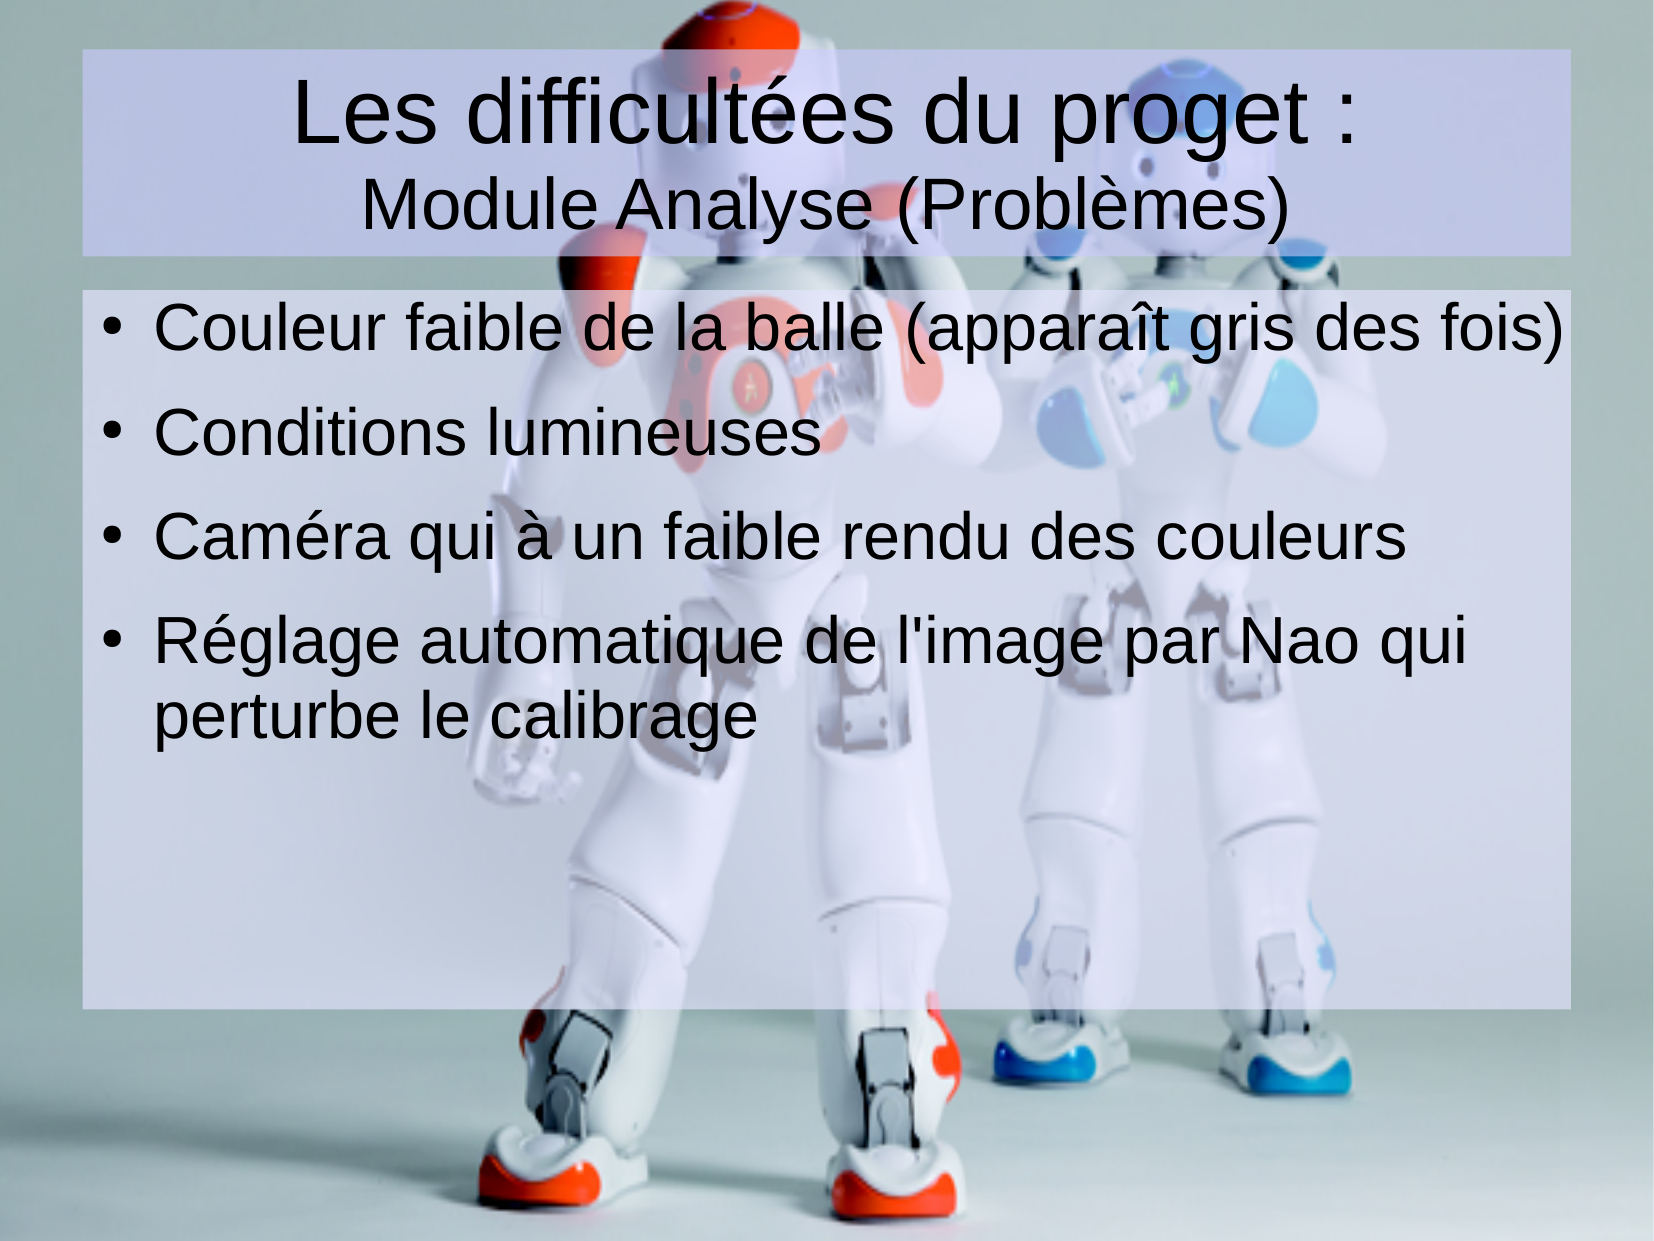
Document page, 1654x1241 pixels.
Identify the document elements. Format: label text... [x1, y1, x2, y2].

list Couleur faible de la balle (apparaît gris des fois) Conditions lumineuses Caméra qui à un faible rendu des couleurs Réglage automatique de l'image par Nao qui perturbe le calibrage [82, 290, 1571, 1010]
picture [0, 0, 1654, 1241]
title Les difficultées du proget : Module Analyse (Problèmes) [82, 49, 1571, 257]
